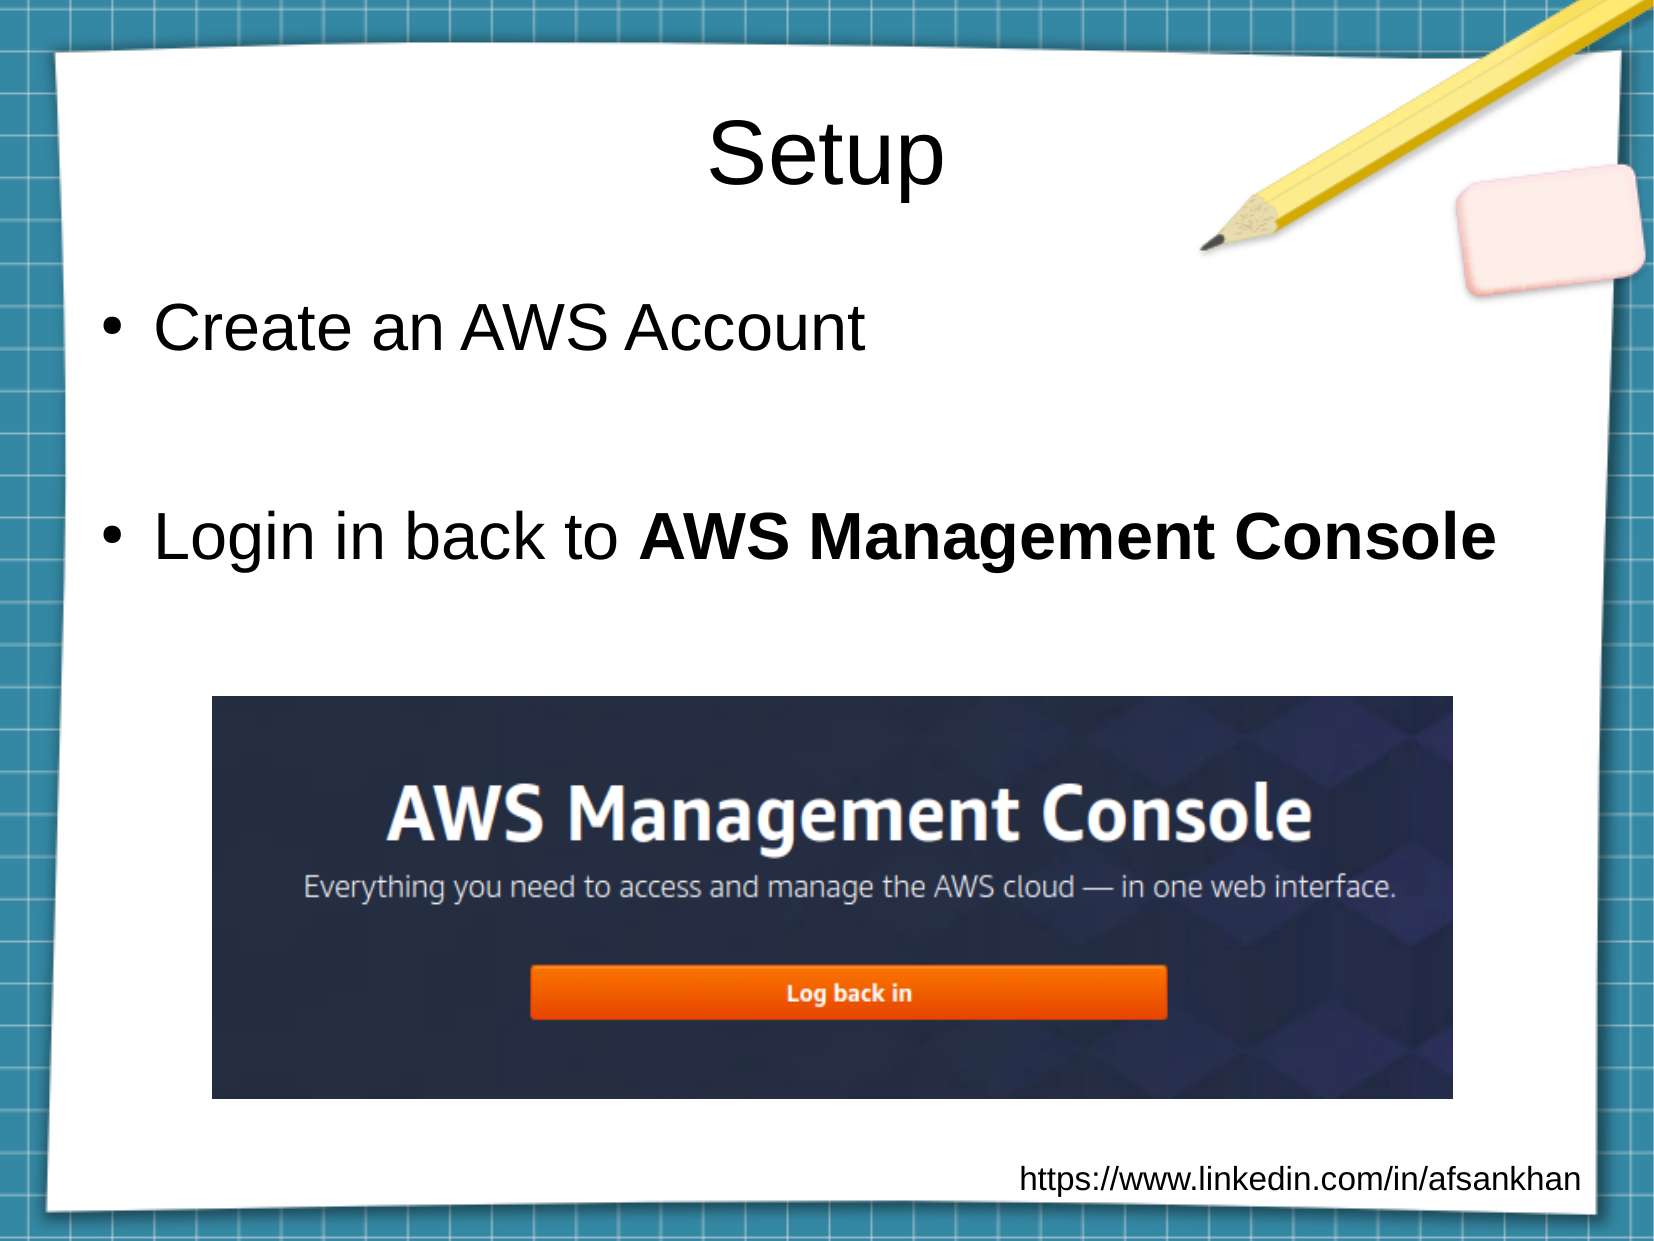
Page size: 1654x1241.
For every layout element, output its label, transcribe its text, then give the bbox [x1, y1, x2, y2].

text_box https://www.linkedin.com/in/afsankhan [1004, 1152, 1598, 1205]
title Setup [82, 49, 1571, 257]
picture [0, 0, 1654, 1241]
list Create an AWS Account Login in back to AWS Management Console [82, 290, 1571, 1010]
